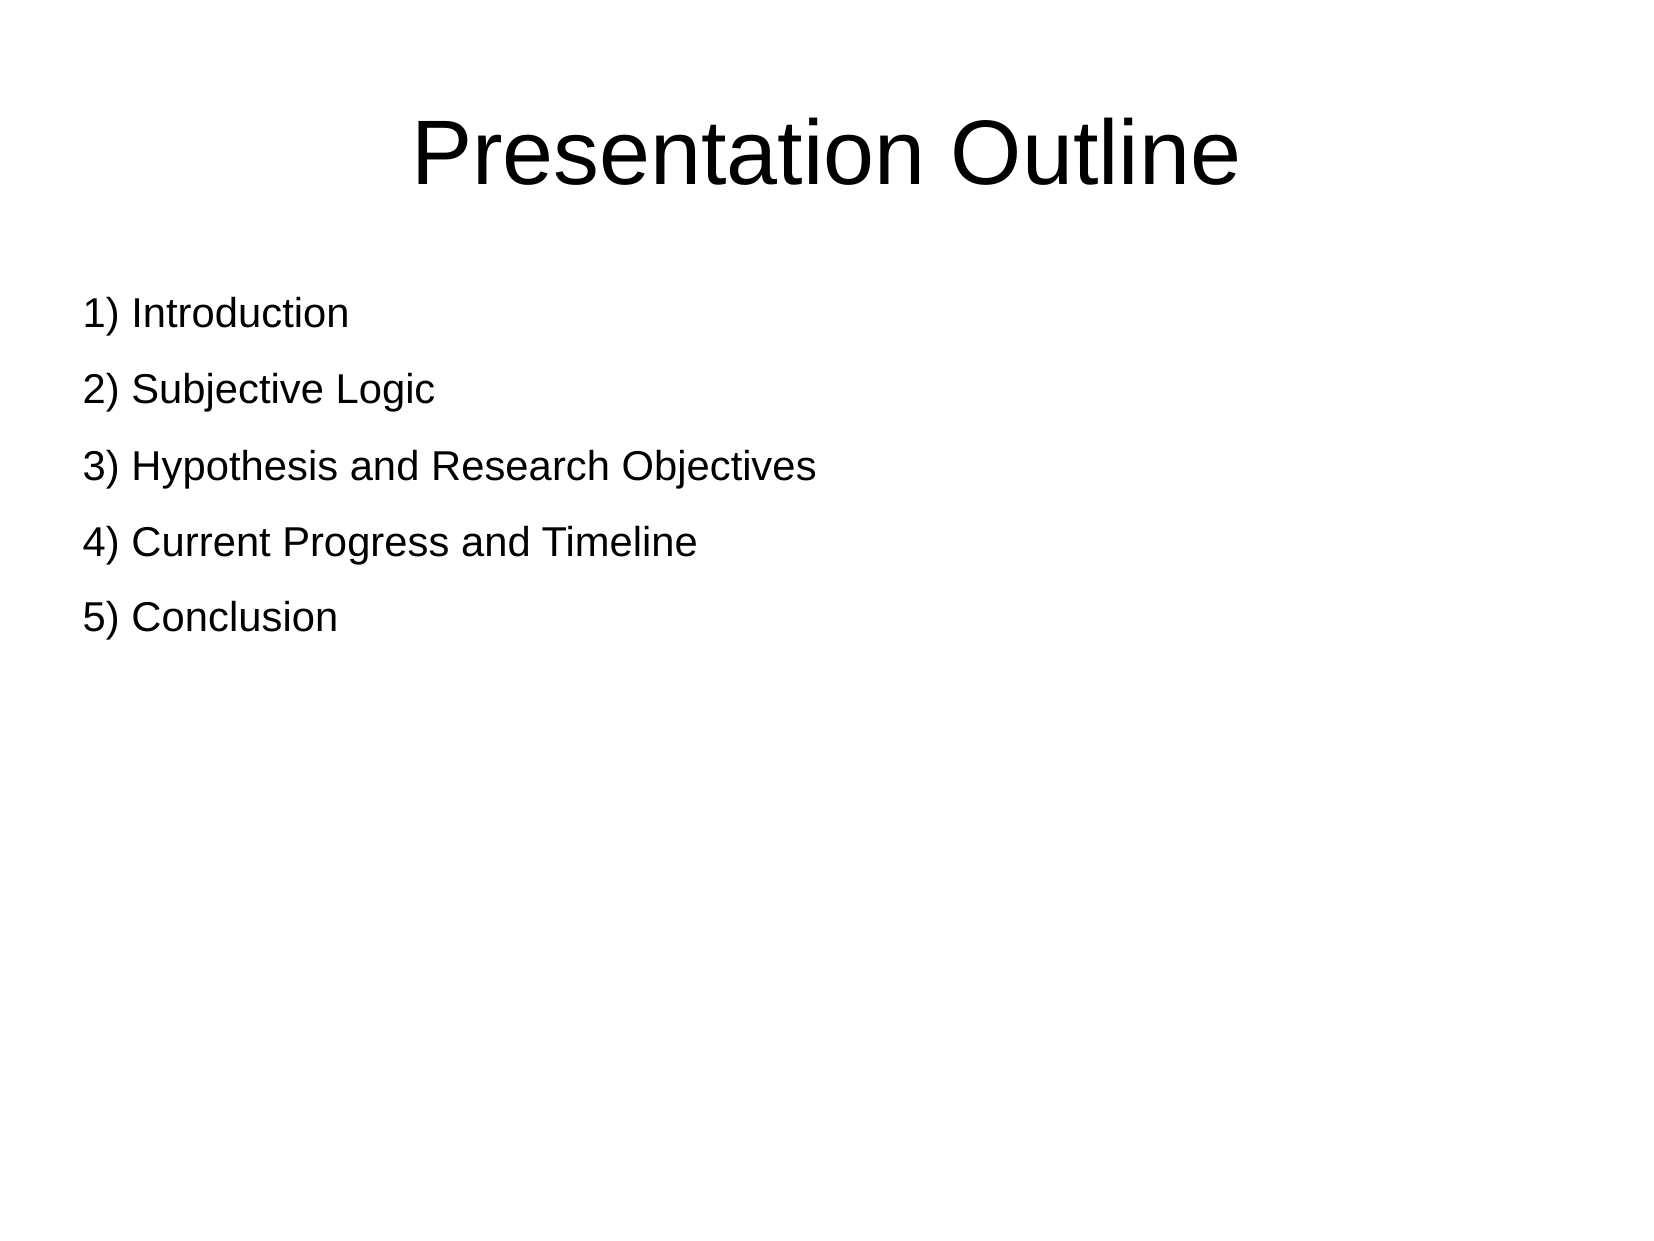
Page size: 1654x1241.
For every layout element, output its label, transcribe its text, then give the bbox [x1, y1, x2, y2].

title Presentation Outline [82, 49, 1571, 257]
list Introduction Subjective Logic Hypothesis and Research Objectives Current Progress and Timeline Conclusion [82, 290, 1571, 1010]
